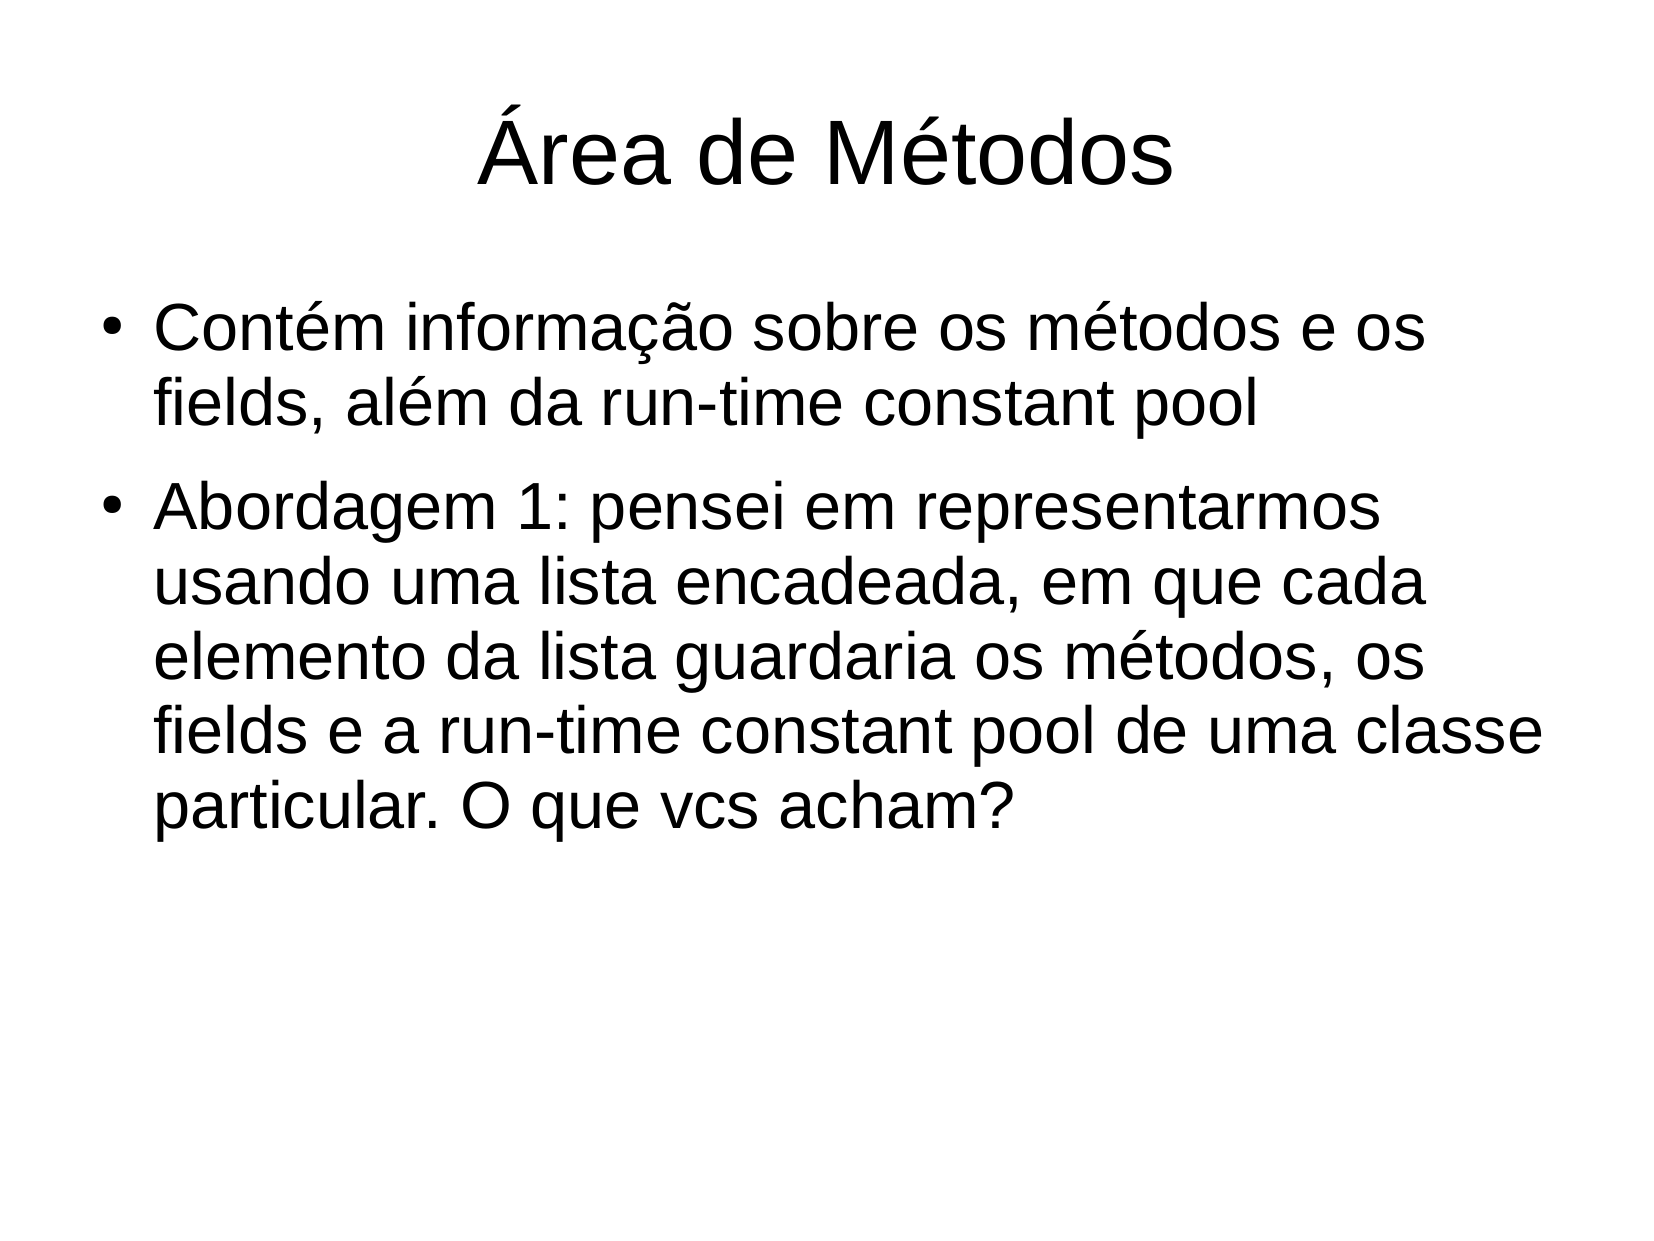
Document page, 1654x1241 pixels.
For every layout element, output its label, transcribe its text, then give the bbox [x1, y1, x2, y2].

title Área de Métodos [82, 49, 1571, 257]
list Contém informação sobre os métodos e os fields, além da run-time constant pool Abordagem 1: pensei em representarmos usando uma lista encadeada, em que cada elemento da lista guardaria os métodos, os fields e a run-time constant pool de uma classe particular. O que vcs acham? [82, 290, 1571, 1010]
